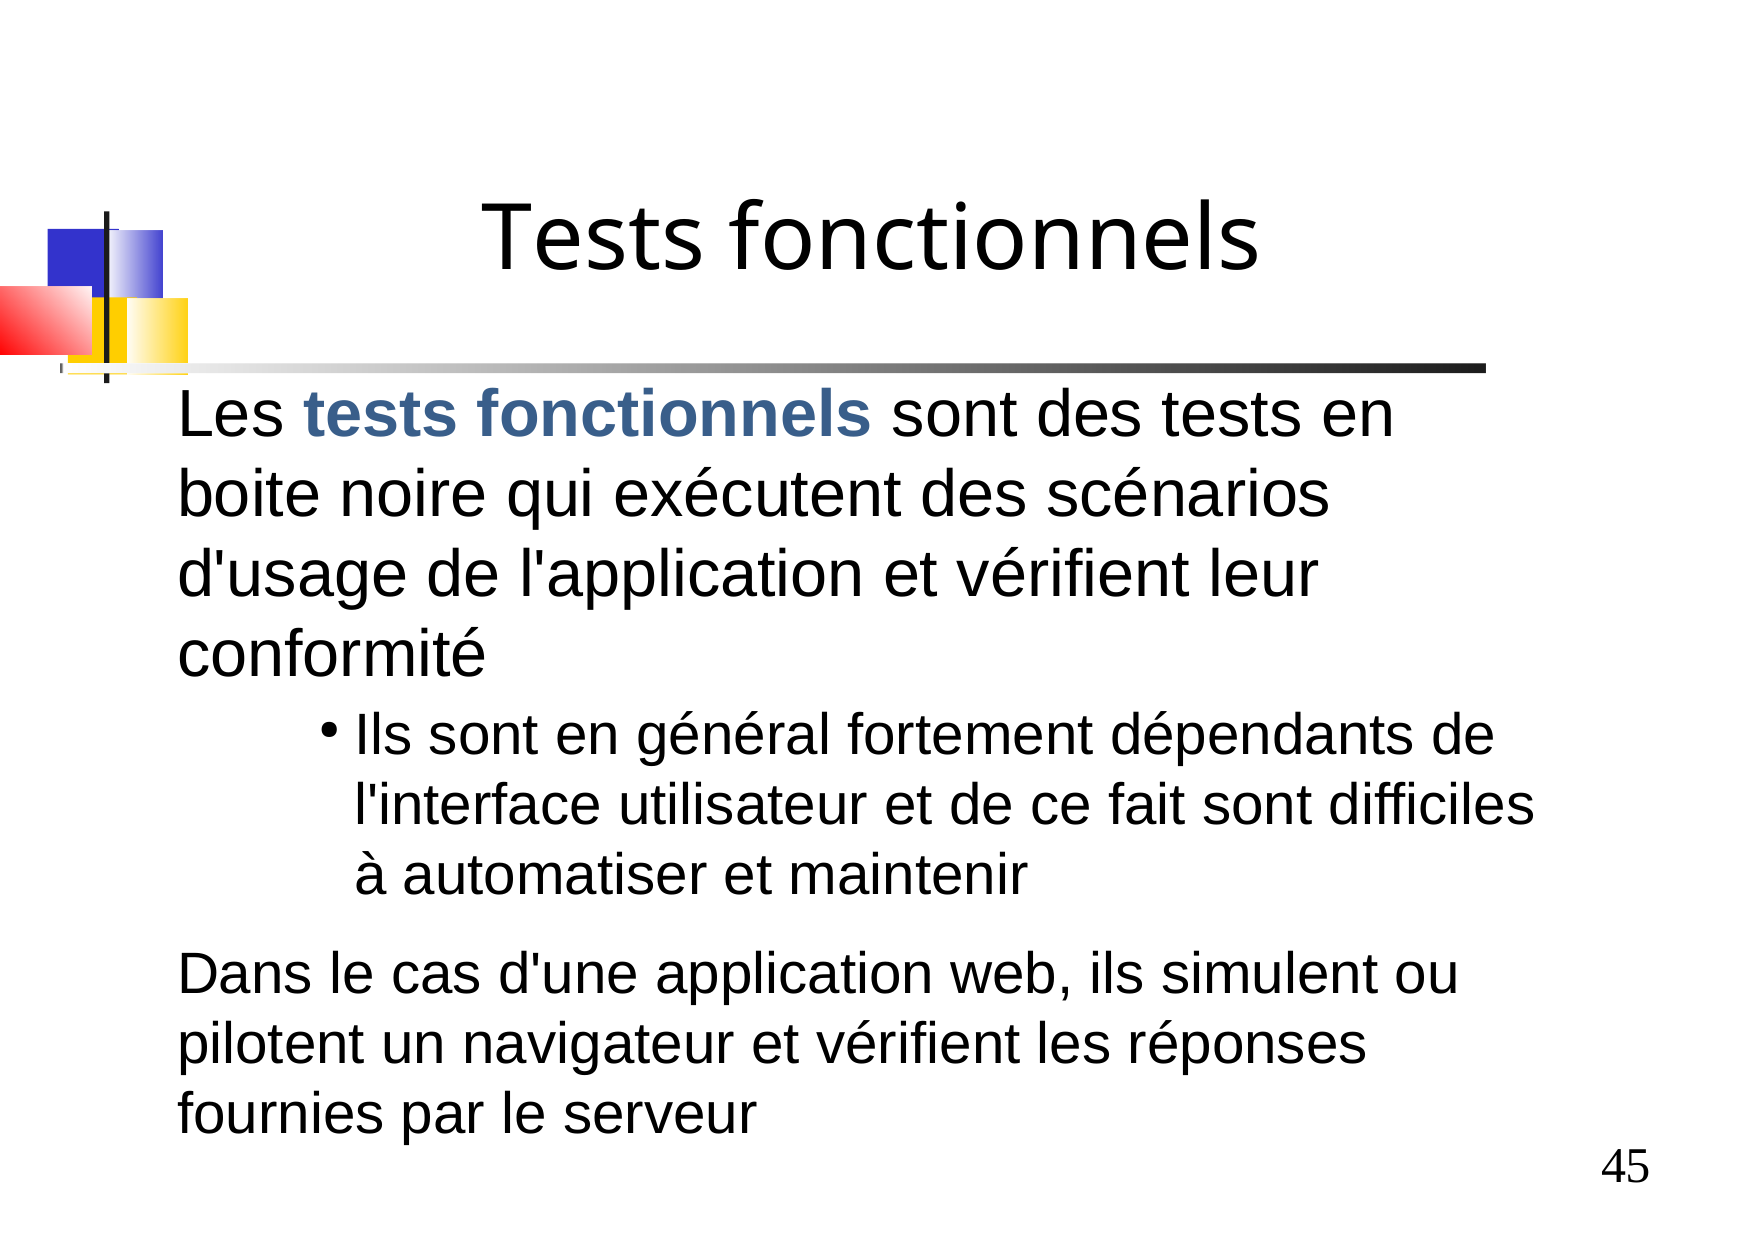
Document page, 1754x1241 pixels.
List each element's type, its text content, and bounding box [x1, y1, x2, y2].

title Tests fonctionnels [179, 183, 1564, 393]
picture [0, 285, 92, 355]
slide_number 45 [1569, 1135, 1660, 1241]
list Les tests fonctionnels sont des tests en boite noire qui exécutent des scénarios d'usage de l'application et vérifient leur conformité Ils sont en général fortement dépendants de l'interface utilisateur et de ce fait sont difficiles à automatiser et maintenir Dans le cas d'une application web, ils simulent ou pilotent un navigateur et vérifient les réponses fournies par le serveur [177, 365, 1563, 1184]
picture [60, 229, 179, 384]
